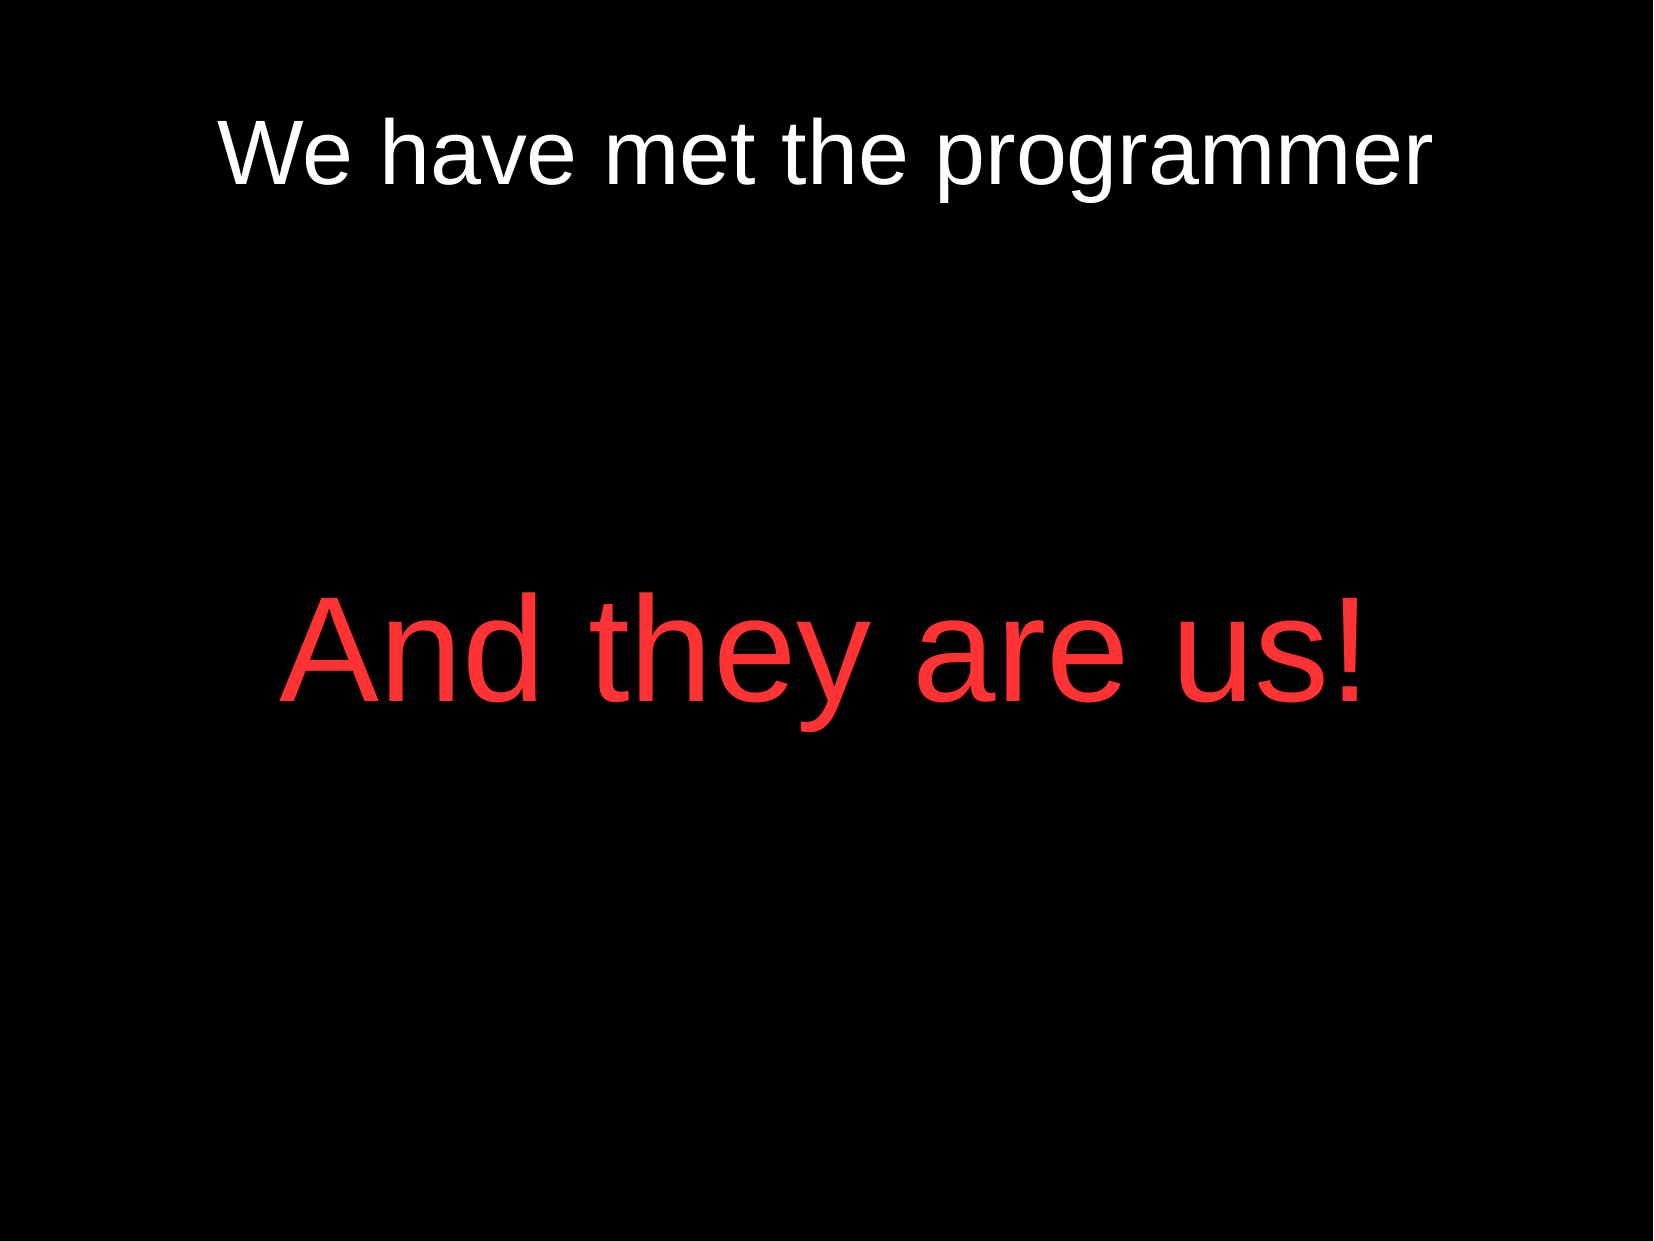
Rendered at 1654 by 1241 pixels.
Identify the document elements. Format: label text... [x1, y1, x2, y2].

subtitle And they are us! [82, 290, 1571, 1010]
title We have met the programmer [82, 49, 1571, 257]
